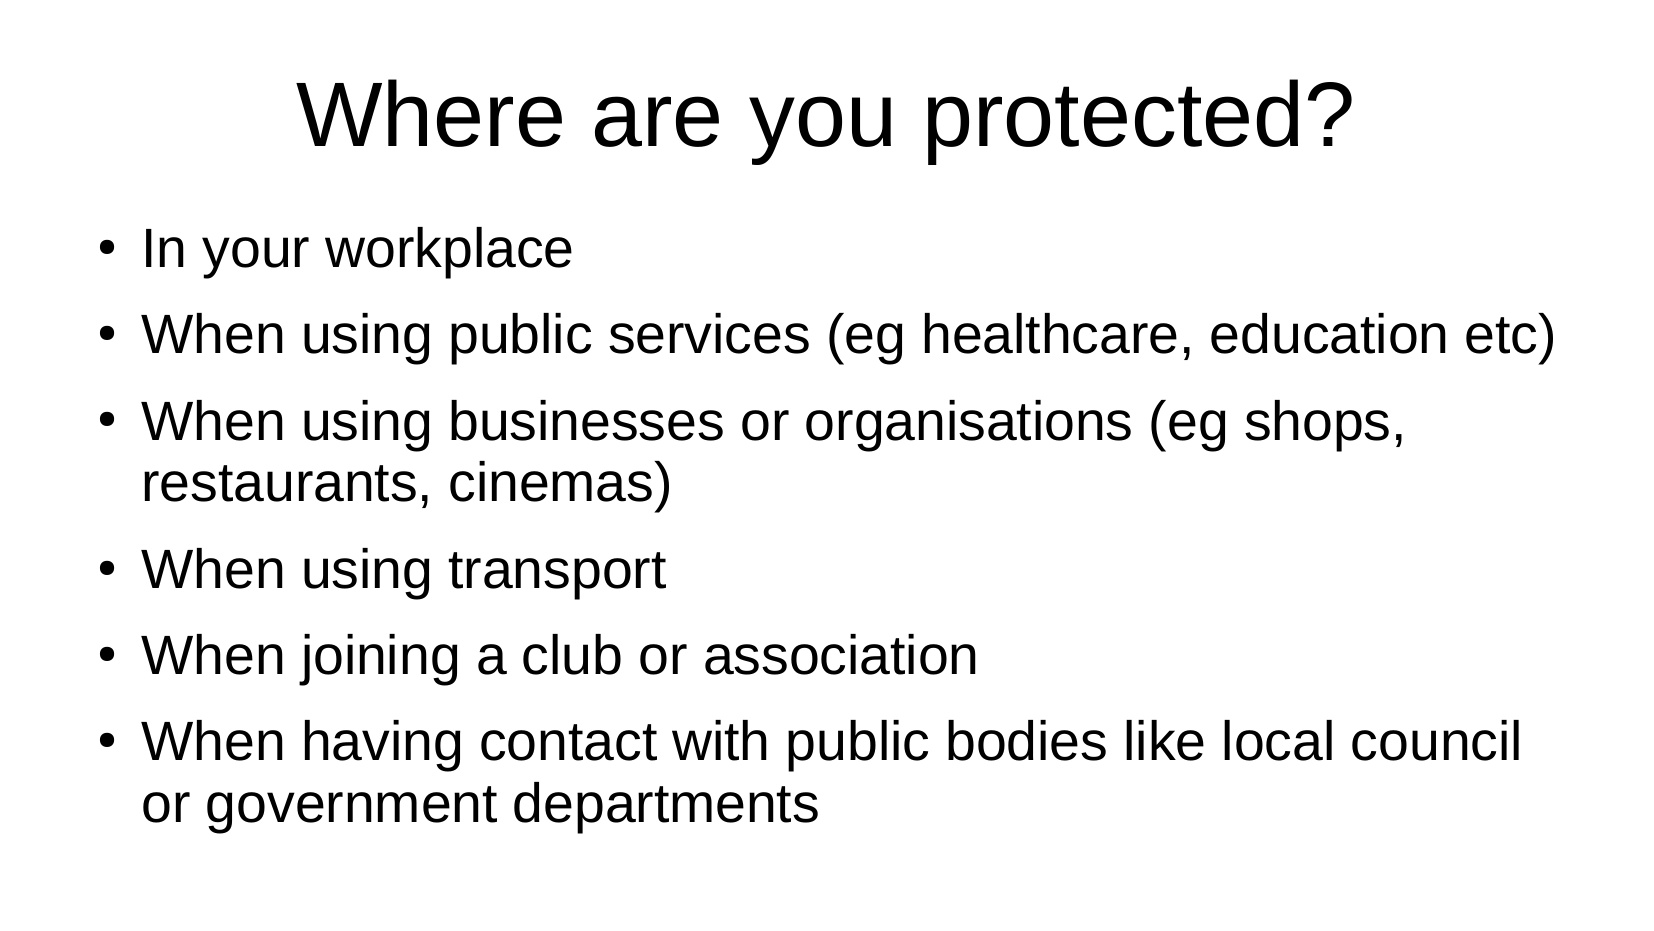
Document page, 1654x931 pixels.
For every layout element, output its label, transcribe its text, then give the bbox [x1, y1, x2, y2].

list In your workplace When using public services (eg healthcare, education etc) When using businesses or organisations (eg shops, restaurants, cinemas) When using transport When joining a club or association When having contact with public bodies like local council or government departments [82, 217, 1571, 857]
title Where are you protected? [82, 37, 1571, 193]
